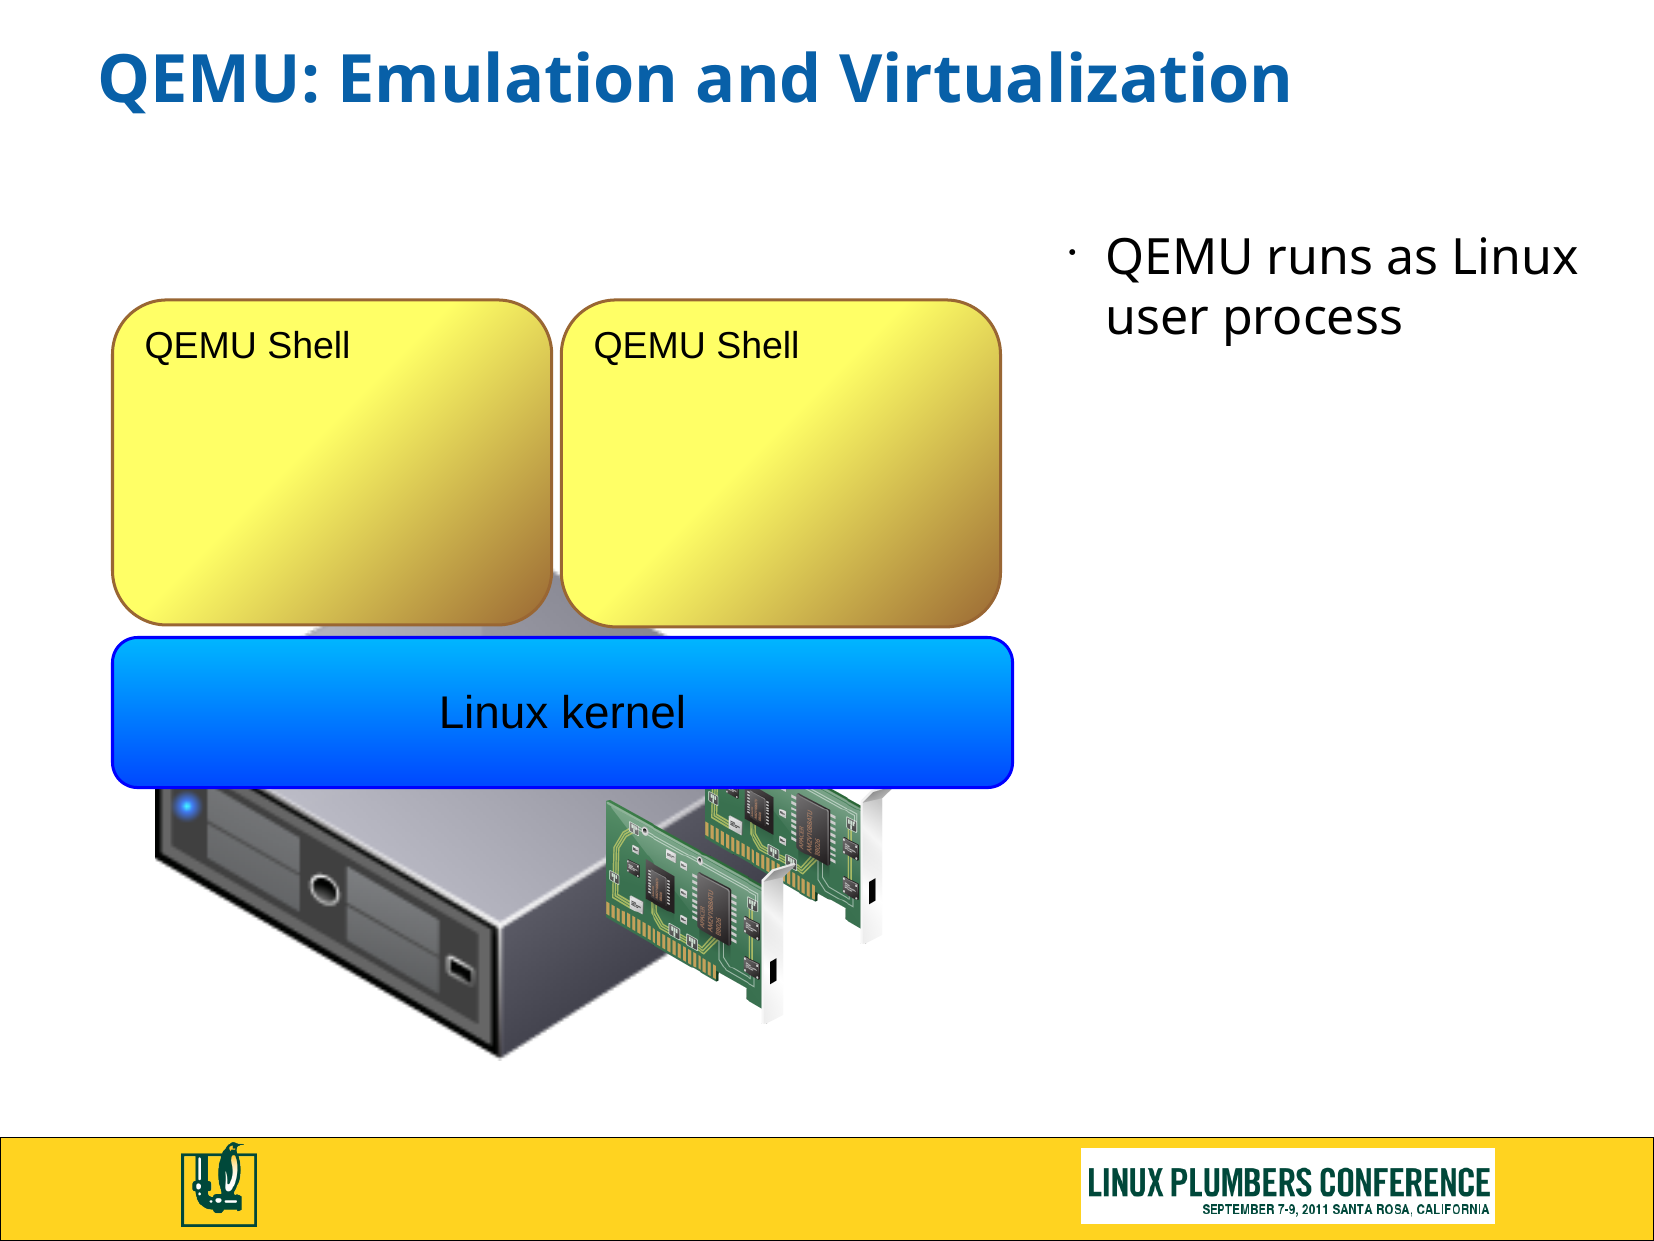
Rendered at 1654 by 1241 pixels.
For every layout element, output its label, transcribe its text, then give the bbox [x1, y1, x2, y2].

list QEMU runs as Linux user process [1053, 217, 1628, 1093]
picture [181, 1142, 257, 1227]
text_box QEMU Shell [561, 299, 1001, 627]
picture [155, 788, 895, 1061]
title QEMU: Emulation and Virtualization [82, 28, 1572, 190]
text_box Linux kernel [112, 637, 1013, 788]
picture [155, 531, 827, 637]
picture [1081, 1148, 1495, 1224]
text_box QEMU Shell [112, 299, 552, 625]
